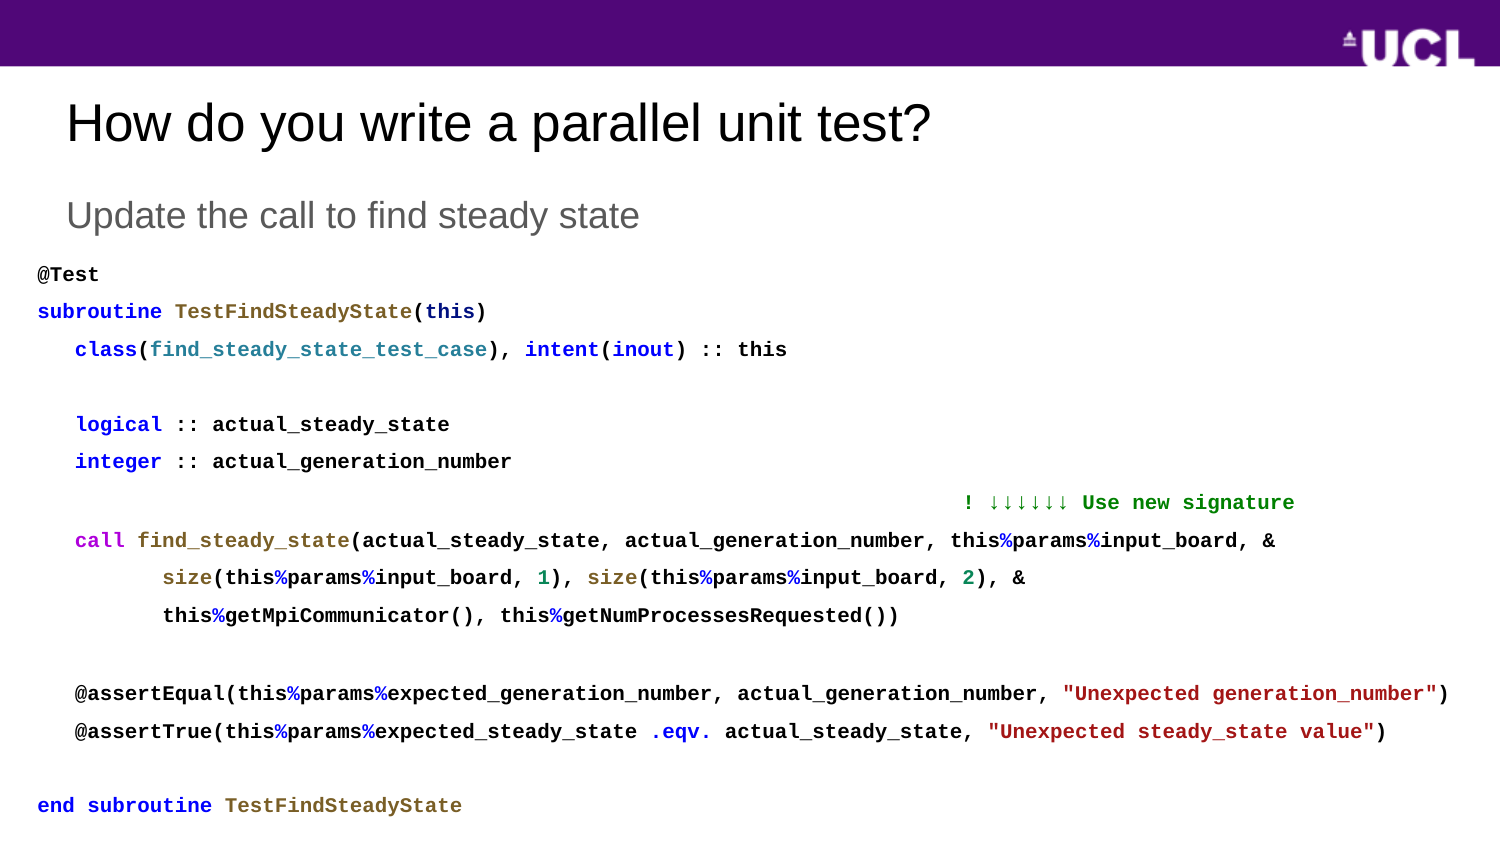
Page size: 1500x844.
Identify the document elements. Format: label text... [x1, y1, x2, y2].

title How do you write a parallel unit test? [51, 72, 1449, 167]
text_box @Test subroutine TestFindSteadyState(this) class(find_steady_state_test_case), intent(inout) :: this logical :: actual_steady_state integer :: actual_generation_number ! ↓↓↓↓↓↓ Use new signature call find_steady_state(actual_steady_state, actual_generation_number, this%params%input_board, & size(this%params%input_board, 1), size(this%params%input_board, 2), & this%getMpiCommunicator(), this%getNumProcessesRequested()) @assertEqual(this%params%expected_generation_number, actual_generation_number, "Unexpected generation_number") @assertTrue(this%params%expected_steady_state .eqv. actual_steady_state, "Unexpected steady_state value") end subroutine TestFindSteadyState [22, 231, 1494, 834]
list Update the call to find steady state [51, 168, 1449, 256]
picture [0, 0, 1500, 844]
